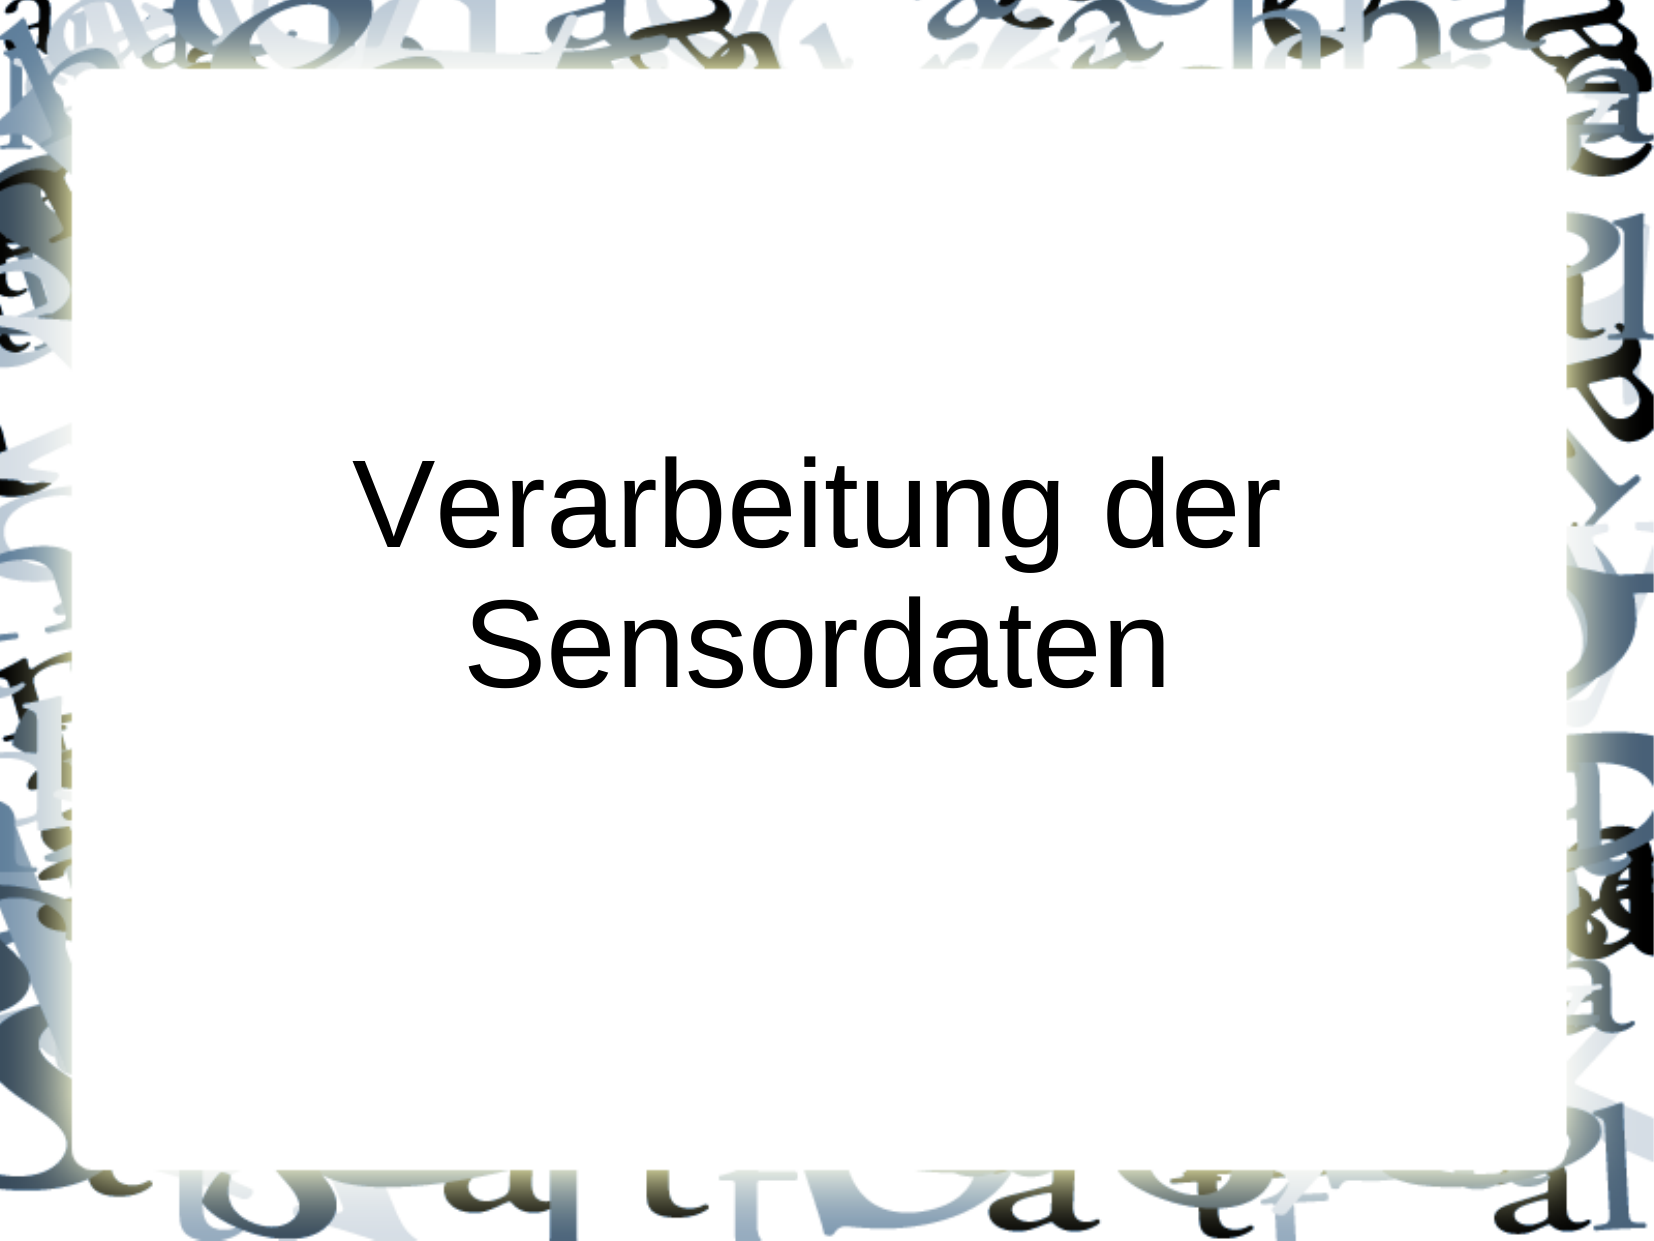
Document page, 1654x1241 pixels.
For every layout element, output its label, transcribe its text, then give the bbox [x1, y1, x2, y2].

list Verarbeitung der Sensordaten [106, 225, 1530, 945]
picture [0, 0, 1654, 1241]
